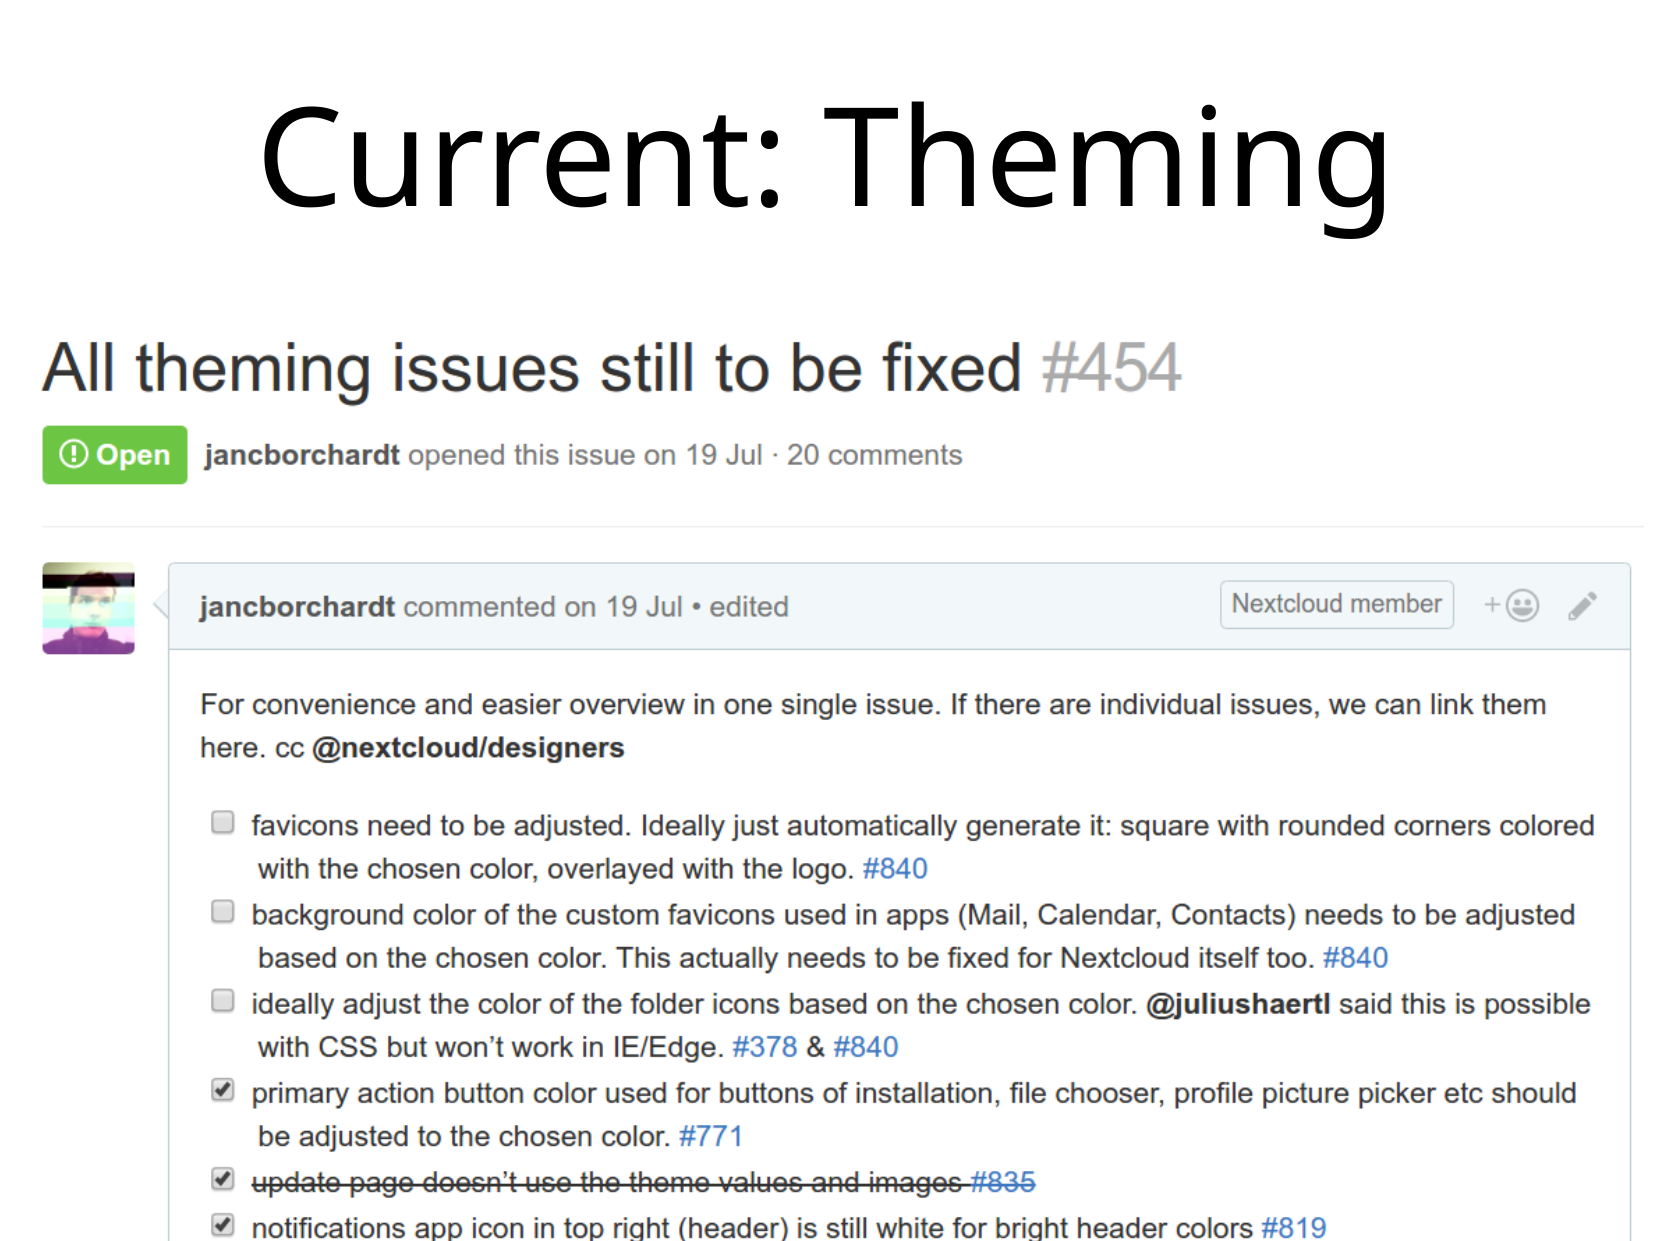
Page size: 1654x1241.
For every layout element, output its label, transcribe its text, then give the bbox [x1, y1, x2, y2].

title Current: Theming [82, 49, 1571, 257]
picture [33, 320, 1644, 1241]
